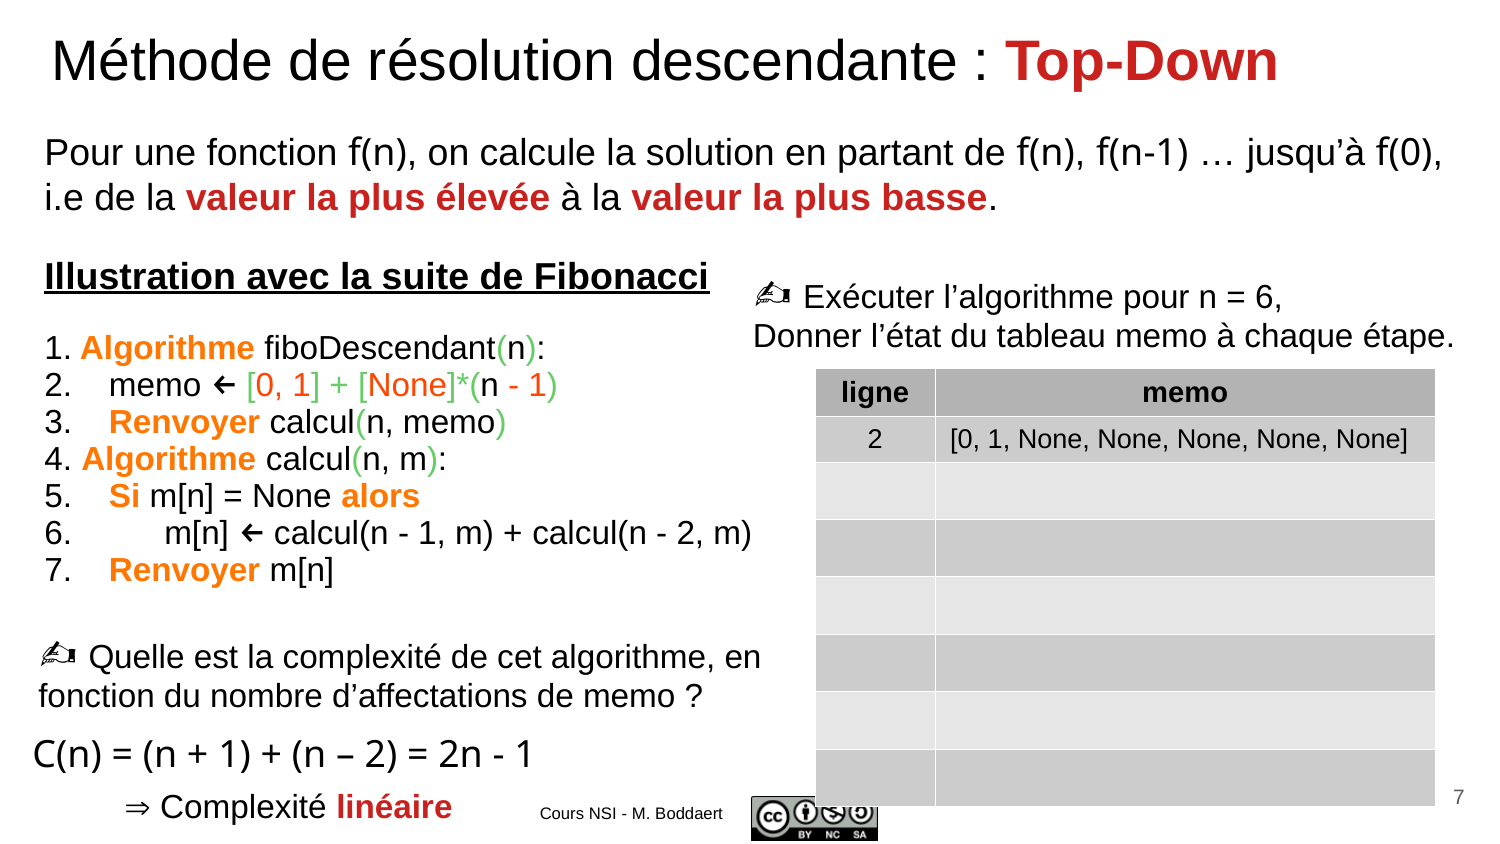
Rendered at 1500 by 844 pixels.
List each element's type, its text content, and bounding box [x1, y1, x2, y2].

text_box Illustration avec la suite de Fibonacci 1. Algorithme fiboDescendant(n): 2. memo ← [0, 1] + [None]*(n - 1) 3. Renvoyer calcul(n, memo) 4. Algorithme calcul(n, m): 5. Si m[n] = None alors 6. m[n] ← calcul(n - 1, m) + calcul(n - 2, m) 7. Renvoyer m[n] [29, 248, 976, 623]
table_cell [816, 635, 935, 691]
table_cell 2 [816, 417, 935, 462]
text_box Pour une fonction f(n), on calcule la solution en partant de f(n), f(n-1) … jusqu’à f(0), i.e de la valeur la plus élevée à la valeur la plus basse. [29, 120, 1477, 237]
table_cell [816, 750, 935, 806]
table_cell [816, 463, 935, 519]
table_cell [936, 520, 1435, 576]
table_cell [936, 750, 1435, 806]
table_header memo [936, 369, 1435, 416]
table_cell [936, 463, 1435, 519]
text_box  Quelle est la complexité de cet algorithme, en fonction du nombre d’affectations de memo ? [23, 623, 815, 727]
text_box C(n) = (n + 1) + (n – 2) = 2n - 1 [17, 720, 637, 785]
table_cell [0, 1, None, None, None, None, None] [936, 417, 1435, 462]
text_box [814, 359, 1447, 771]
text_box ⇒ Complexité linéaire [109, 781, 519, 838]
table_cell [816, 520, 935, 576]
text_box  Exécuter l’algorithme pour n = 6, Donner l’état du tableau memo à chaque étape. [738, 263, 1500, 366]
table_cell [936, 577, 1435, 634]
picture [751, 796, 878, 841]
slide_number <numéro> [1389, 764, 1480, 830]
title Méthode de résolution descendante : Top-Down [51, 13, 1449, 108]
table_cell [936, 635, 1435, 691]
table_cell [816, 692, 935, 749]
table_cell [936, 692, 1435, 749]
table_header ligne [816, 369, 935, 416]
table_cell [816, 577, 935, 634]
